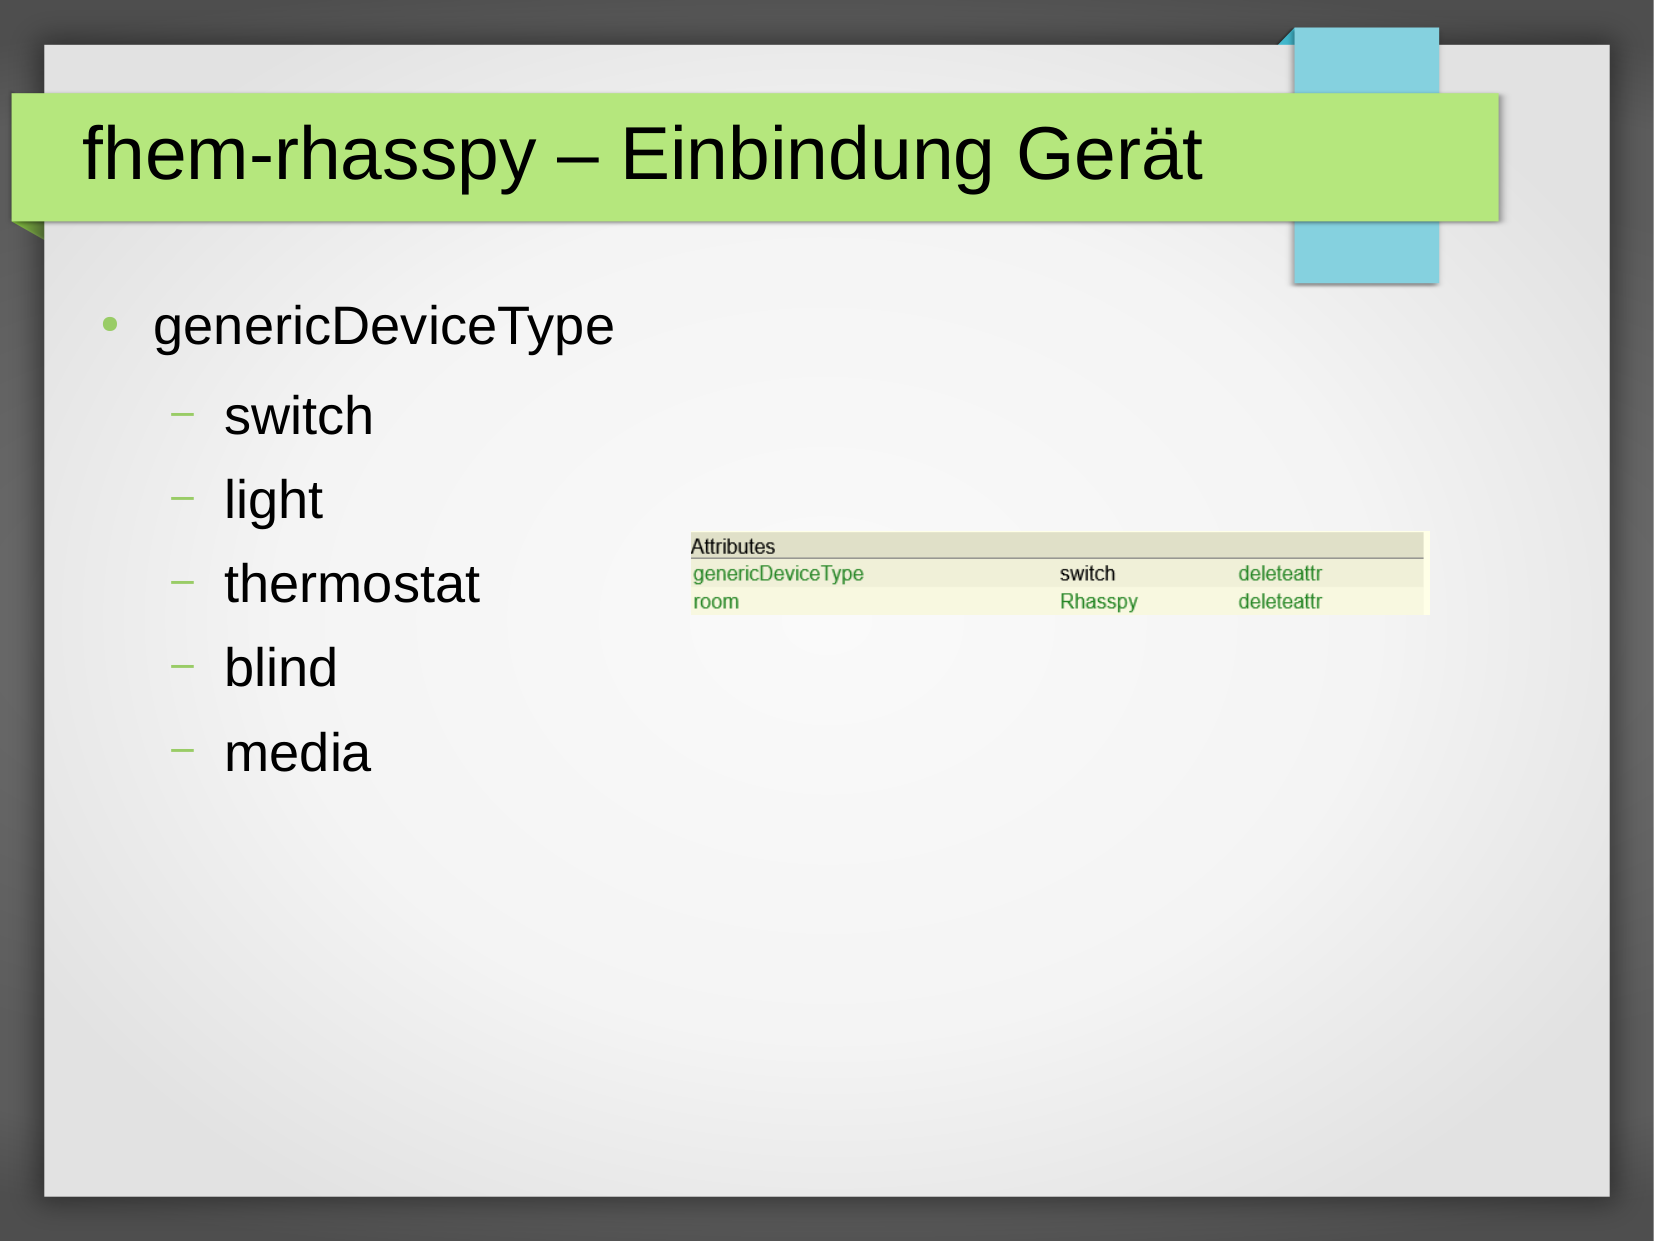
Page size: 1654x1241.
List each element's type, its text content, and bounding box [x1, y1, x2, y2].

list genericDeviceType switch light thermostat blind media [82, 295, 1571, 1015]
title fhem-rhasspy – Einbindung Gerät [82, 94, 1264, 213]
picture [0, 0, 1654, 1241]
